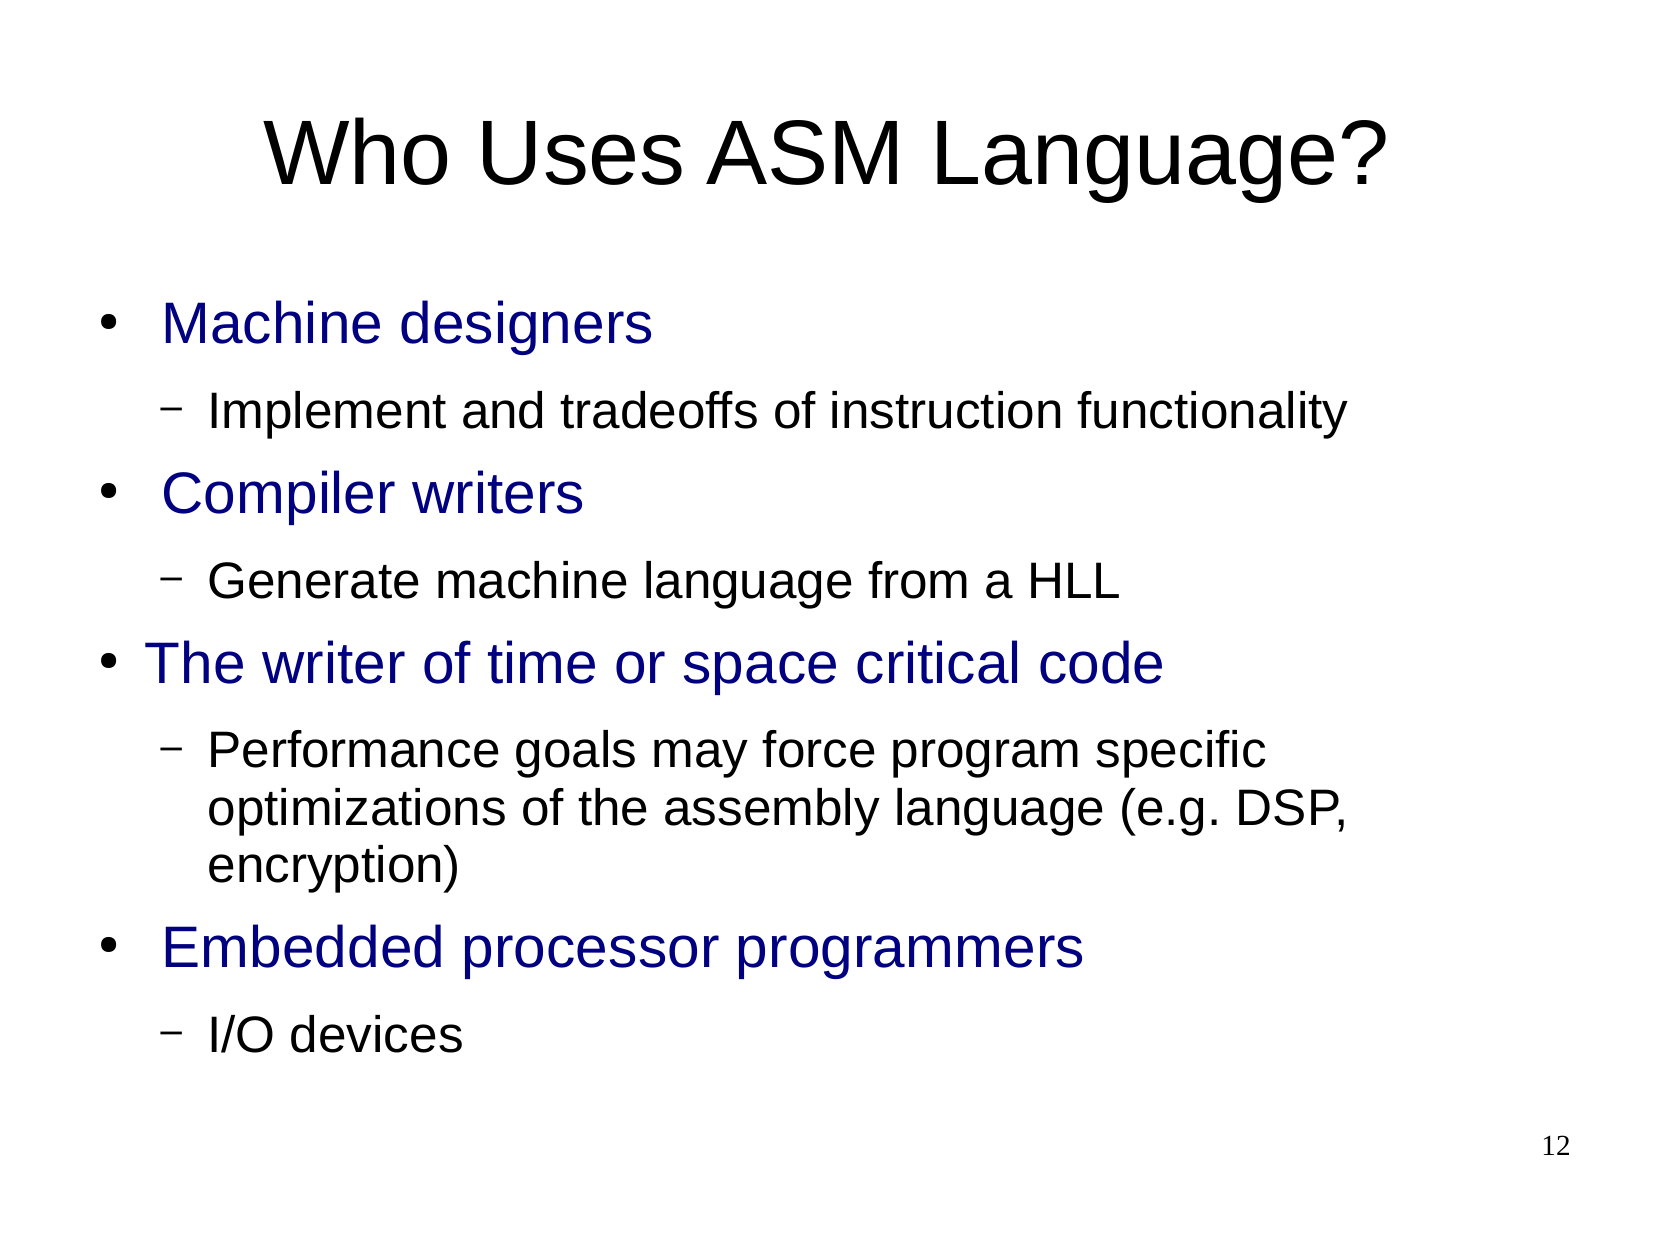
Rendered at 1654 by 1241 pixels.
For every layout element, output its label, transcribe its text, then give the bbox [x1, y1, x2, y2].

list Machine designers Implement and tradeoffs of instruction functionality Compiler writers Generate machine language from a HLL The writer of time or space critical code Performance goals may force program specific optimizations of the assembly language (e.g. DSP, encryption) Embedded processor programmers I/O devices [82, 290, 1538, 1070]
title Who Uses ASM Language? [82, 49, 1571, 257]
